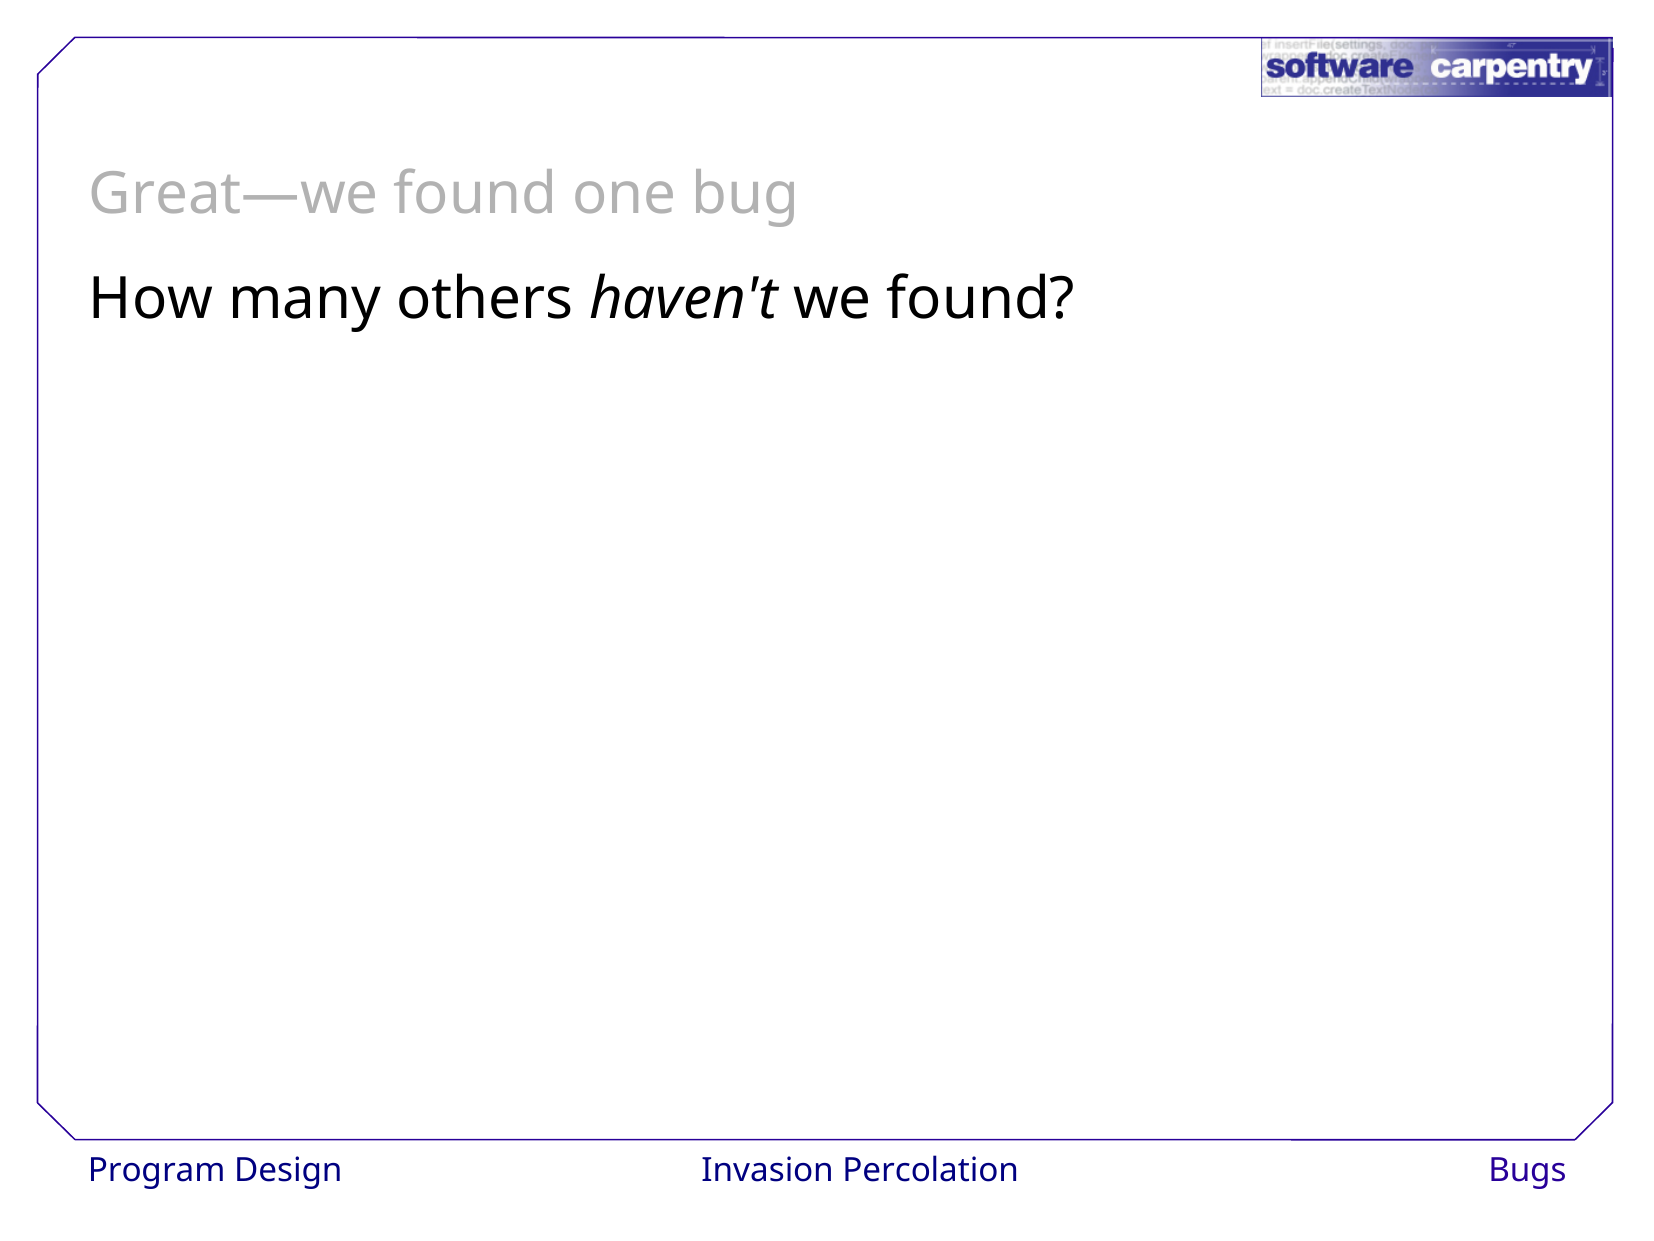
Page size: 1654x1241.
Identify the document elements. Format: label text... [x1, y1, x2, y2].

text_box Great—we found one bug How many others haven't we found? [74, 112, 1240, 338]
picture [1261, 39, 1613, 97]
